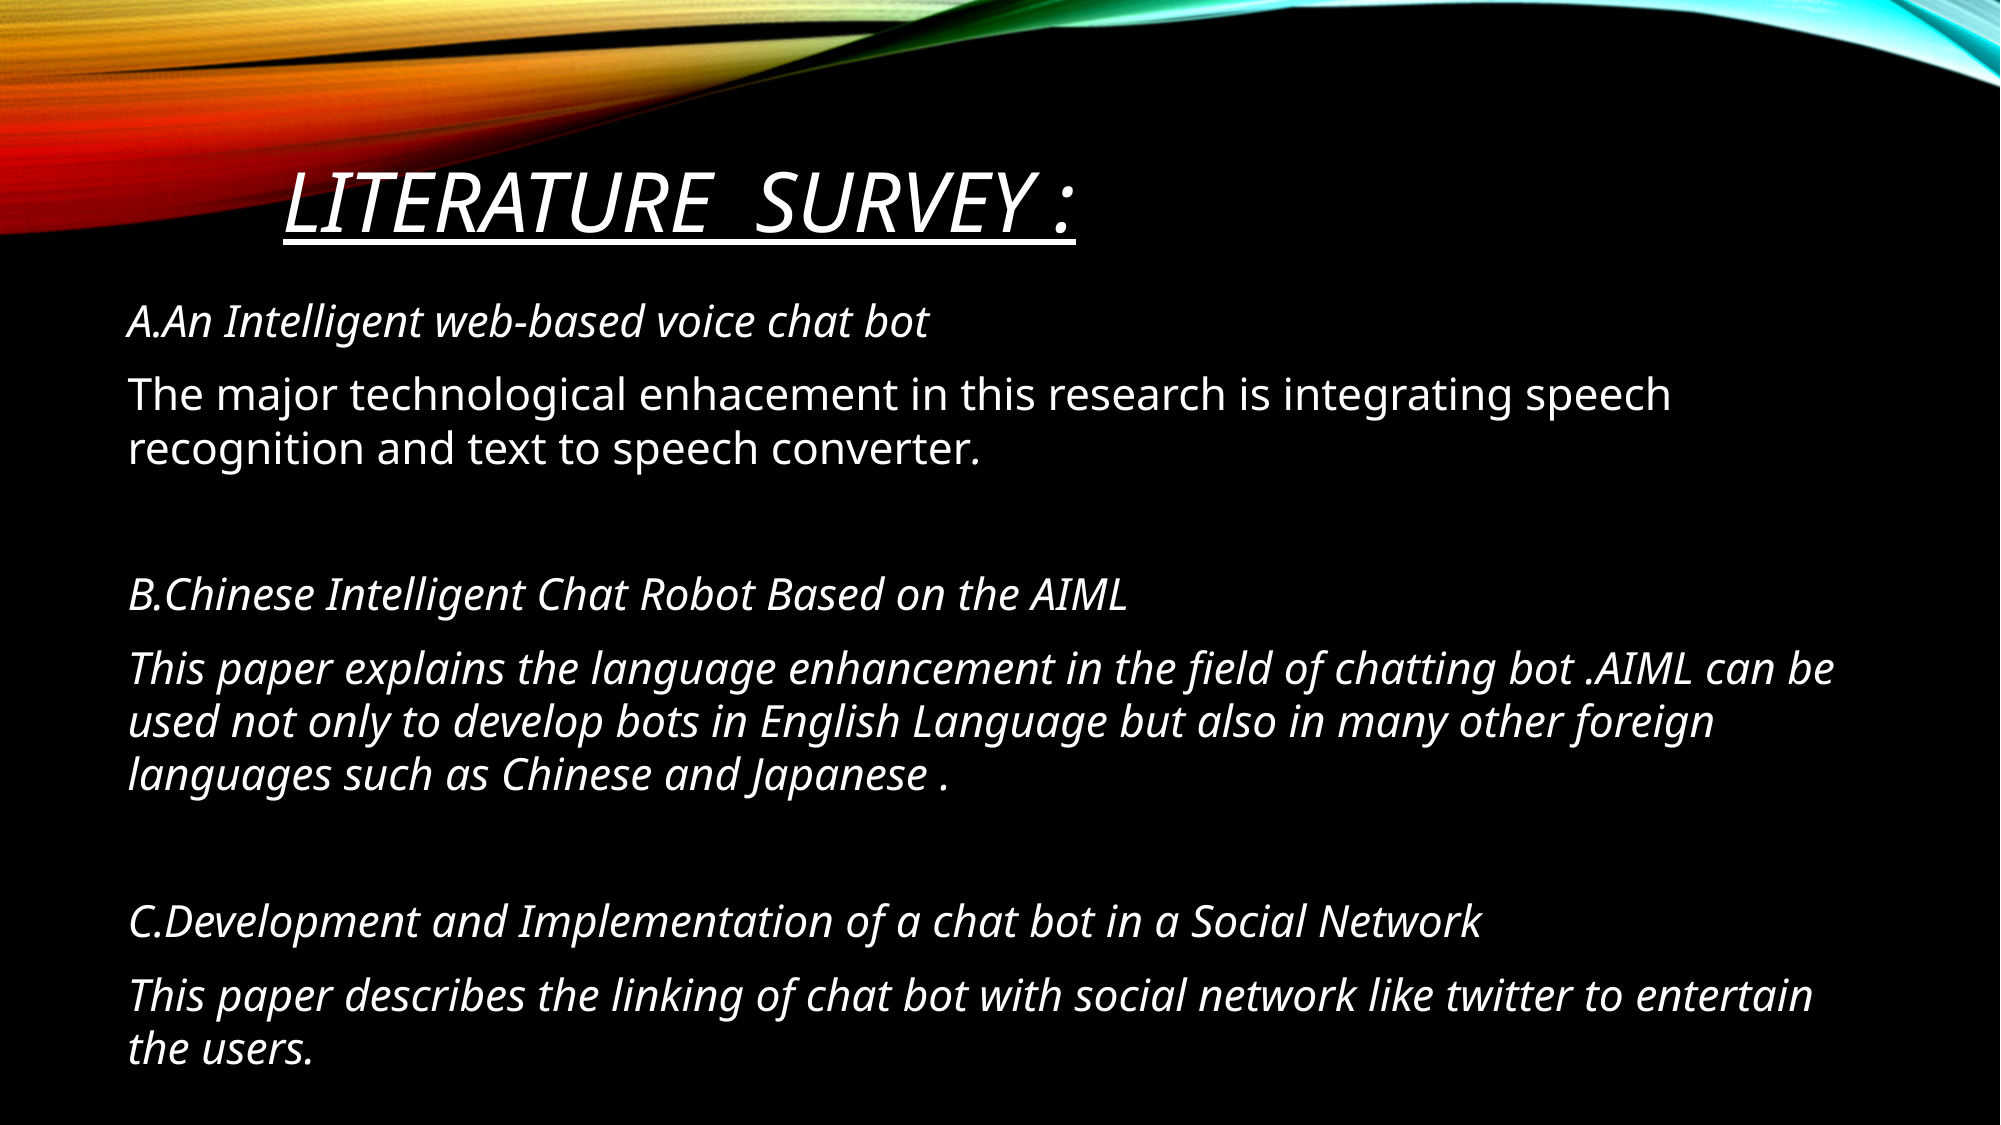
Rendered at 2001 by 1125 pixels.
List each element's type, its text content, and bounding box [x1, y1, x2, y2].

title Literature survey : [267, 125, 1426, 285]
list An Intelligent web-based voice chat bot The major technological enhacement in this research is integrating speech recognition and text to speech converter. Chinese Intelligent Chat Robot Based on the AIML This paper explains the language enhancement in the field of chatting bot .AIML can be used not only to develop bots in English Language but also in many other foreign languages such as Chinese and Japanese . Development and Implementation of a chat bot in a Social Network This paper describes the linking of chat bot with social network like twitter to entertain the users. [112, 285, 1888, 1086]
